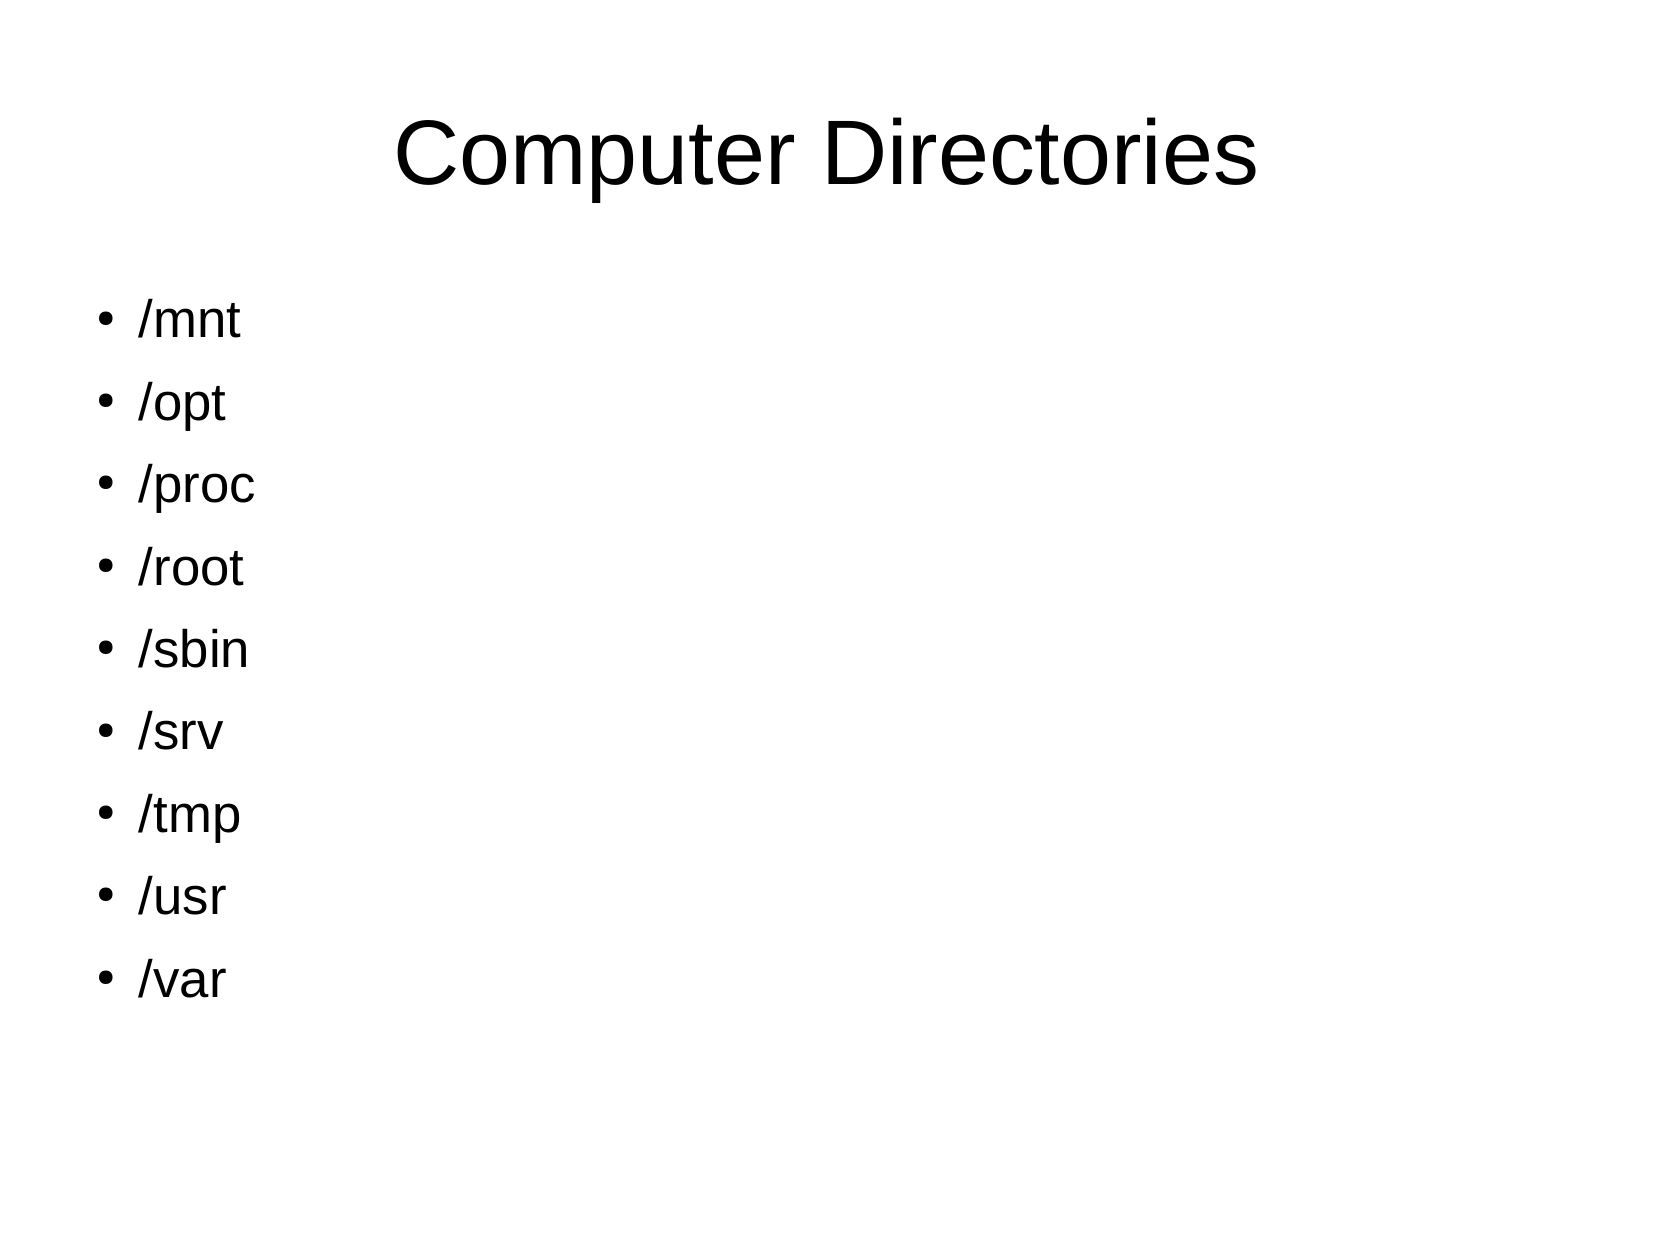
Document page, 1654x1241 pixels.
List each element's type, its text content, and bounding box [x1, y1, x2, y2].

list /mnt /opt /proc /root /sbin /srv /tmp /usr /var [82, 290, 1571, 1010]
title Computer Directories [82, 49, 1571, 257]
